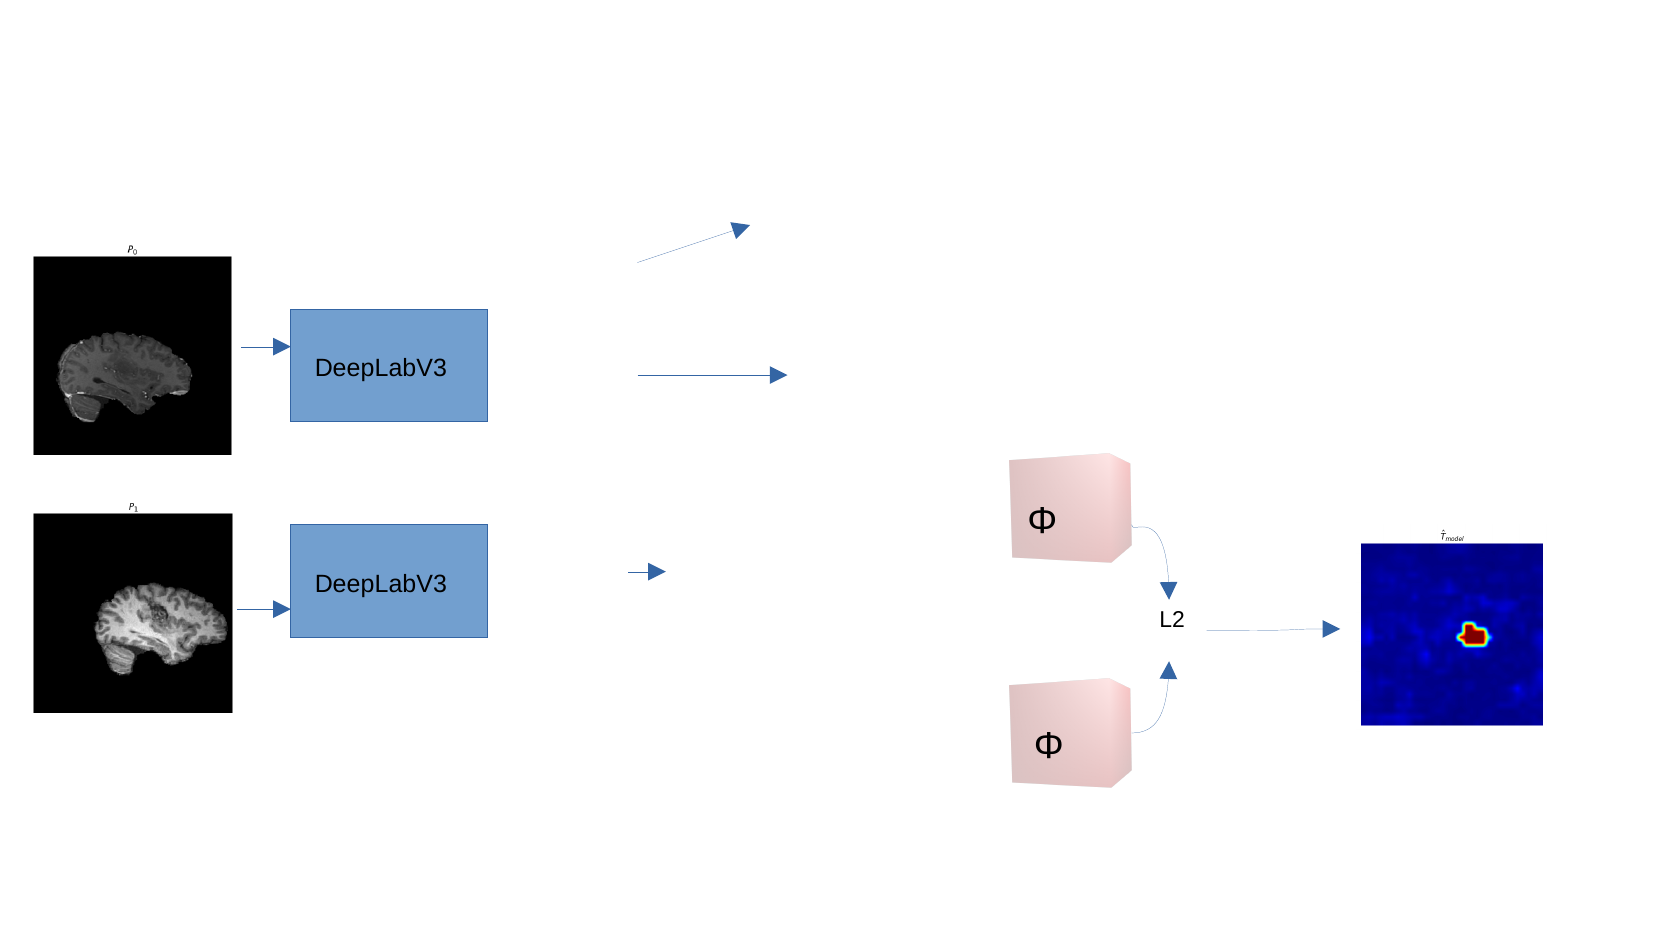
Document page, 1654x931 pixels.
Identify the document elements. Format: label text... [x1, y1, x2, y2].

text_box DeepLabV3 [300, 346, 488, 390]
text_box [290, 524, 488, 638]
picture [28, 239, 236, 460]
picture [1356, 524, 1547, 730]
text_box L2 [1131, 599, 1207, 662]
picture [28, 496, 237, 718]
text_box [290, 309, 488, 422]
text_box DeepLabV3 [300, 562, 488, 606]
text_box Φ [1012, 450, 1088, 549]
text_box Φ [1019, 674, 1095, 774]
